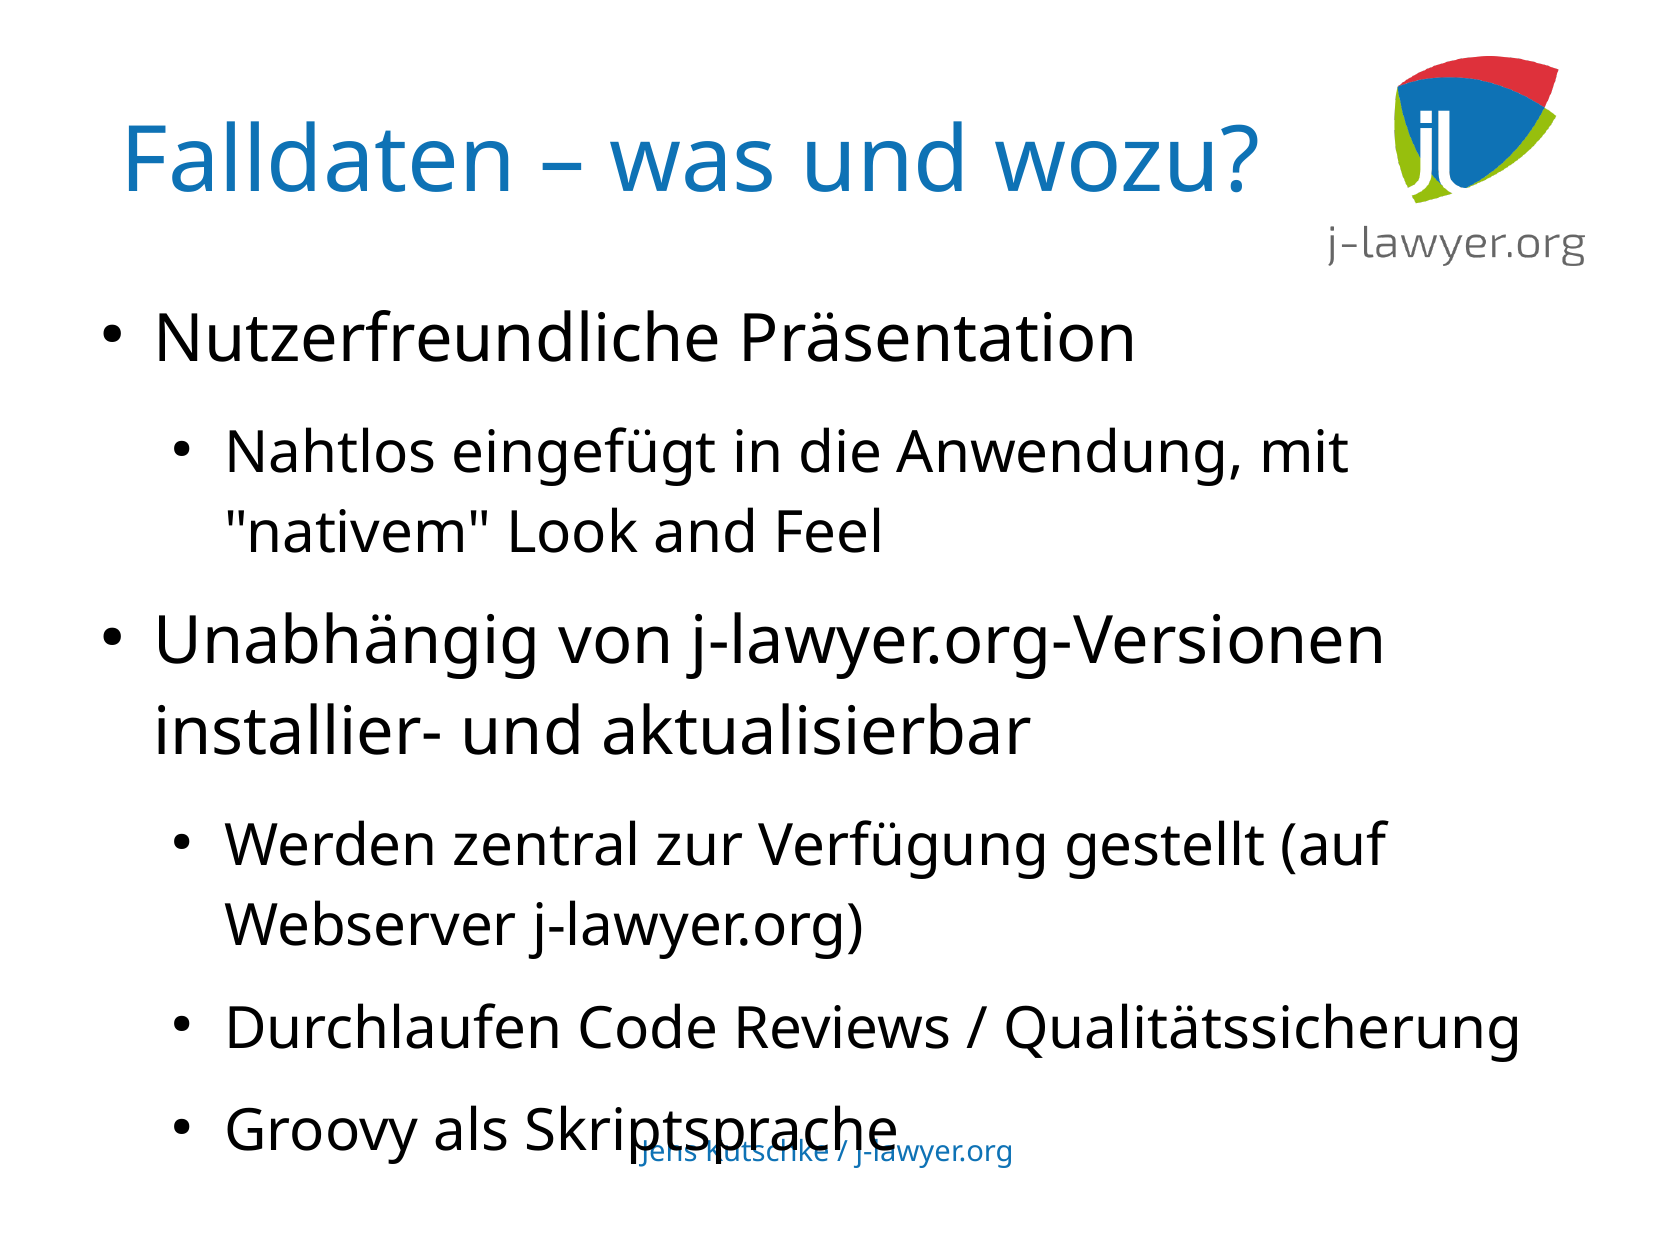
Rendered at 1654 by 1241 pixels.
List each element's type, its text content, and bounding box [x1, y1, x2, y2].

title Falldaten – was und wozu? [82, 52, 1300, 260]
picture [1328, 56, 1585, 266]
list Nutzerfreundliche Präsentation Nahtlos eingefügt in die Anwendung, mit "nativem" Look and Feel Unabhängig von j-lawyer.org-Versionen installier- und aktualisierbar Werden zentral zur Verfügung gestellt (auf Webserver j-lawyer.org) Durchlaufen Code Reviews / Qualitätssicherung Groovy als Skriptsprache [82, 290, 1571, 1081]
